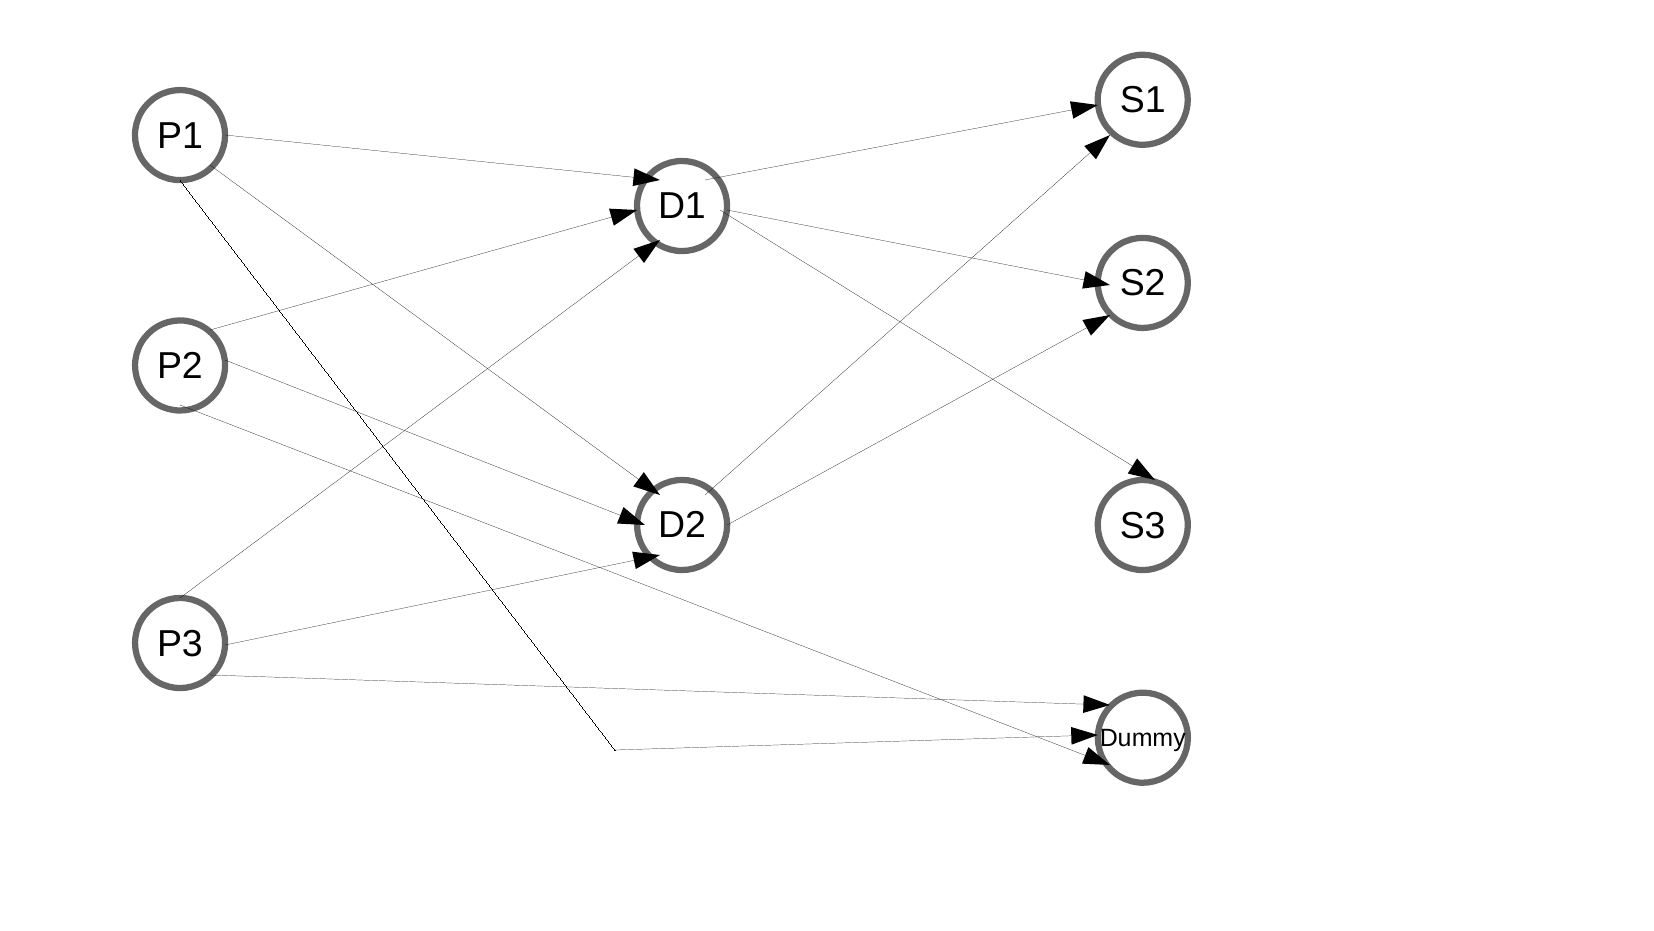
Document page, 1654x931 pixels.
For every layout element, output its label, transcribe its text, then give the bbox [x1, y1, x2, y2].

text_box P2 [135, 320, 226, 411]
text_box Dummy [1097, 692, 1188, 783]
text_box D2 [637, 479, 728, 571]
text_box S2 [1098, 237, 1188, 328]
text_box D1 [637, 160, 728, 252]
text_box P3 [135, 598, 226, 689]
text_box S1 [1097, 54, 1188, 145]
text_box P1 [135, 90, 226, 181]
text_box S3 [1097, 480, 1188, 571]
